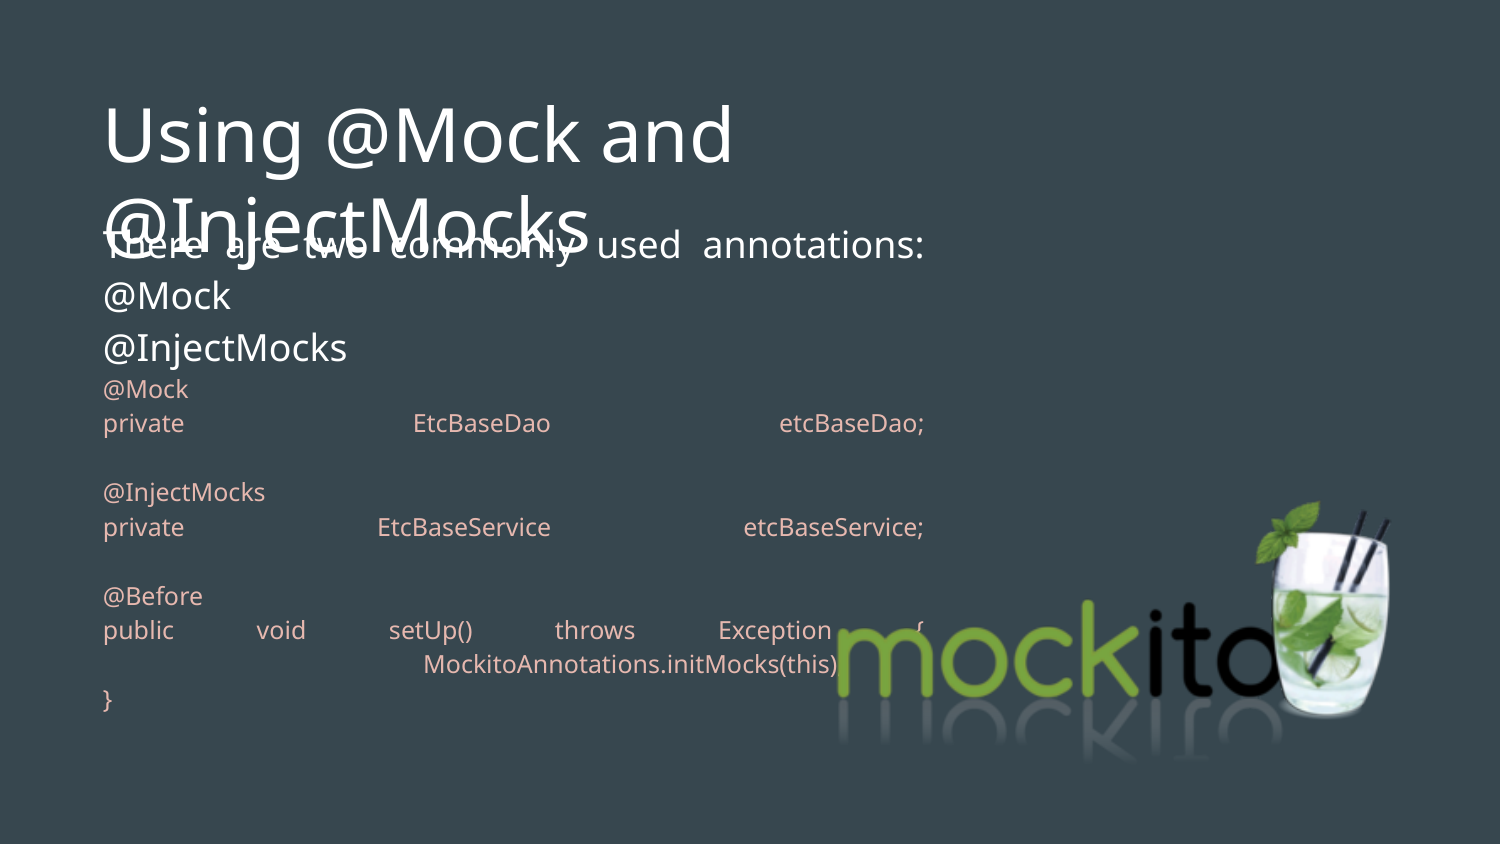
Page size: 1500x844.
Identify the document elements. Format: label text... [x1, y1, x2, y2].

title Using @Mock and @InjectMocks [87, 72, 1096, 199]
picture [772, 459, 1463, 797]
title There are two commonly used annotations: @Mock @InjectMocks @Mock private EtcBaseDao etcBaseDao; @InjectMocks private EtcBaseService etcBaseService; @Before public void setUp() throws Exception { MockitoAnnotations.initMocks(this); } [87, 198, 941, 825]
